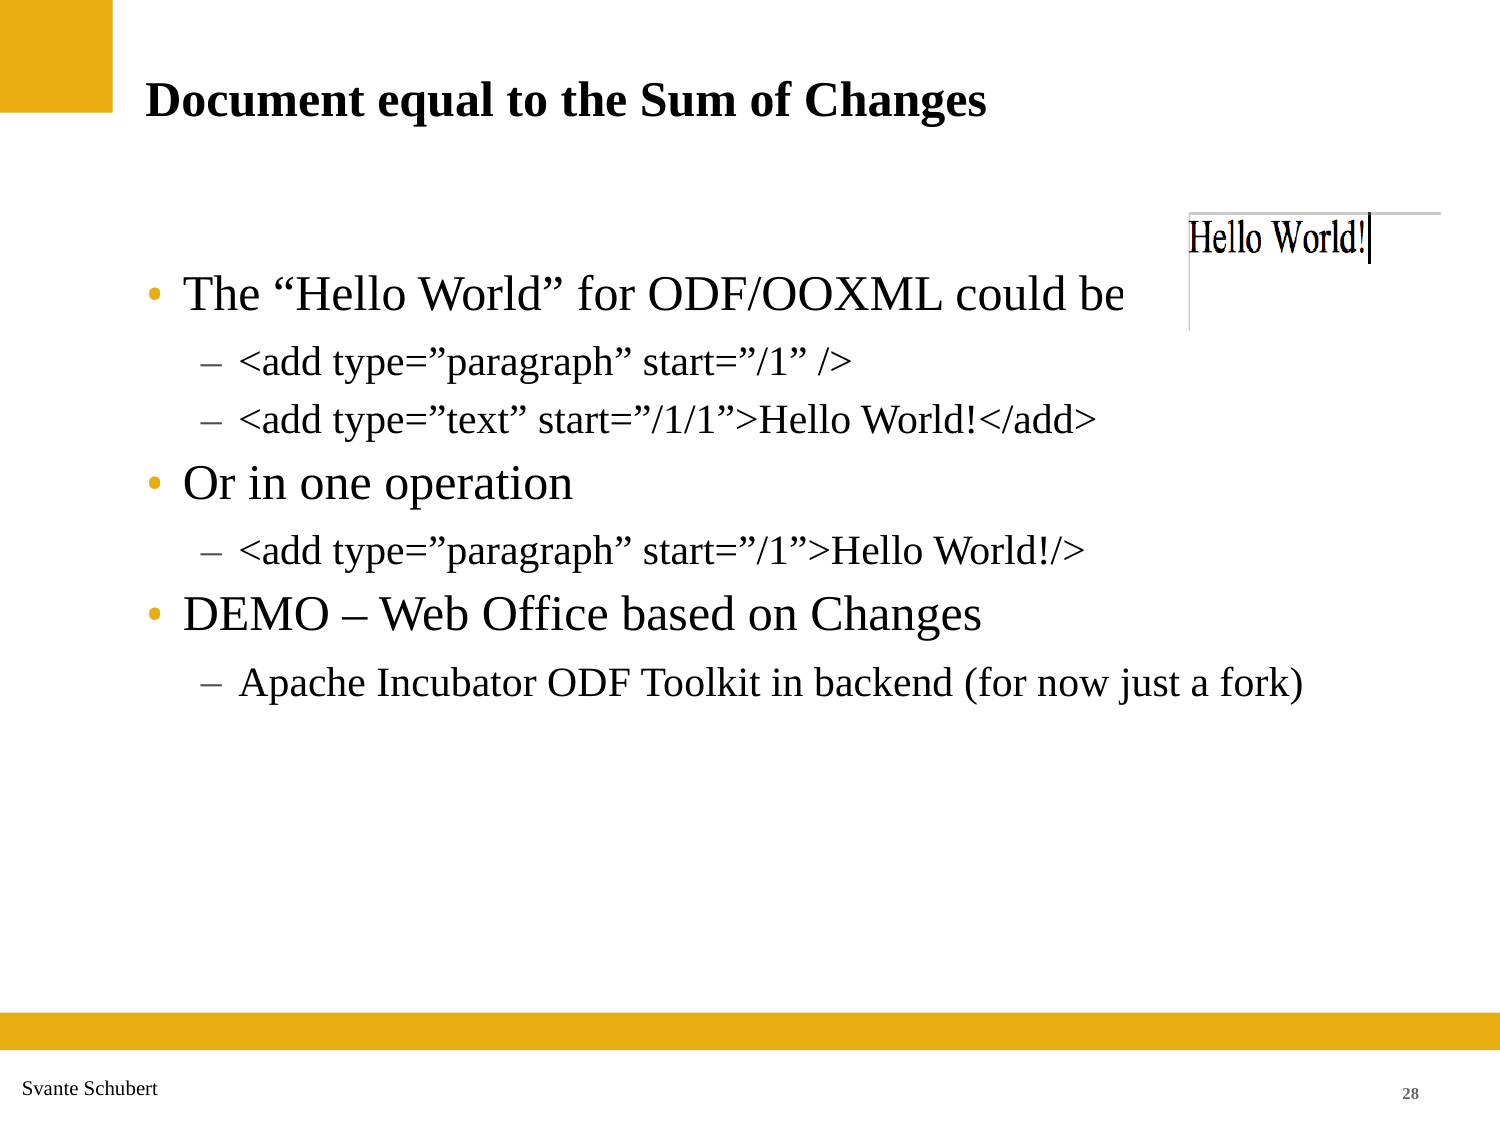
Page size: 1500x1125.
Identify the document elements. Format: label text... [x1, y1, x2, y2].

title Document equal to the Sum of Changes [145, 67, 1388, 219]
picture [1123, 149, 1441, 331]
list The “Hello World” for ODF/OOXML could be <add type=”paragraph” start=”/1” /> <add type=”text” start=”/1/1”>Hello World!</add> Or in one operation <add type=”paragraph” start=”/1”>Hello World!/> DEMO – Web Office based on Changes Apache Incubator ODF Toolkit in backend (for now just a fork) [145, 265, 1423, 1009]
